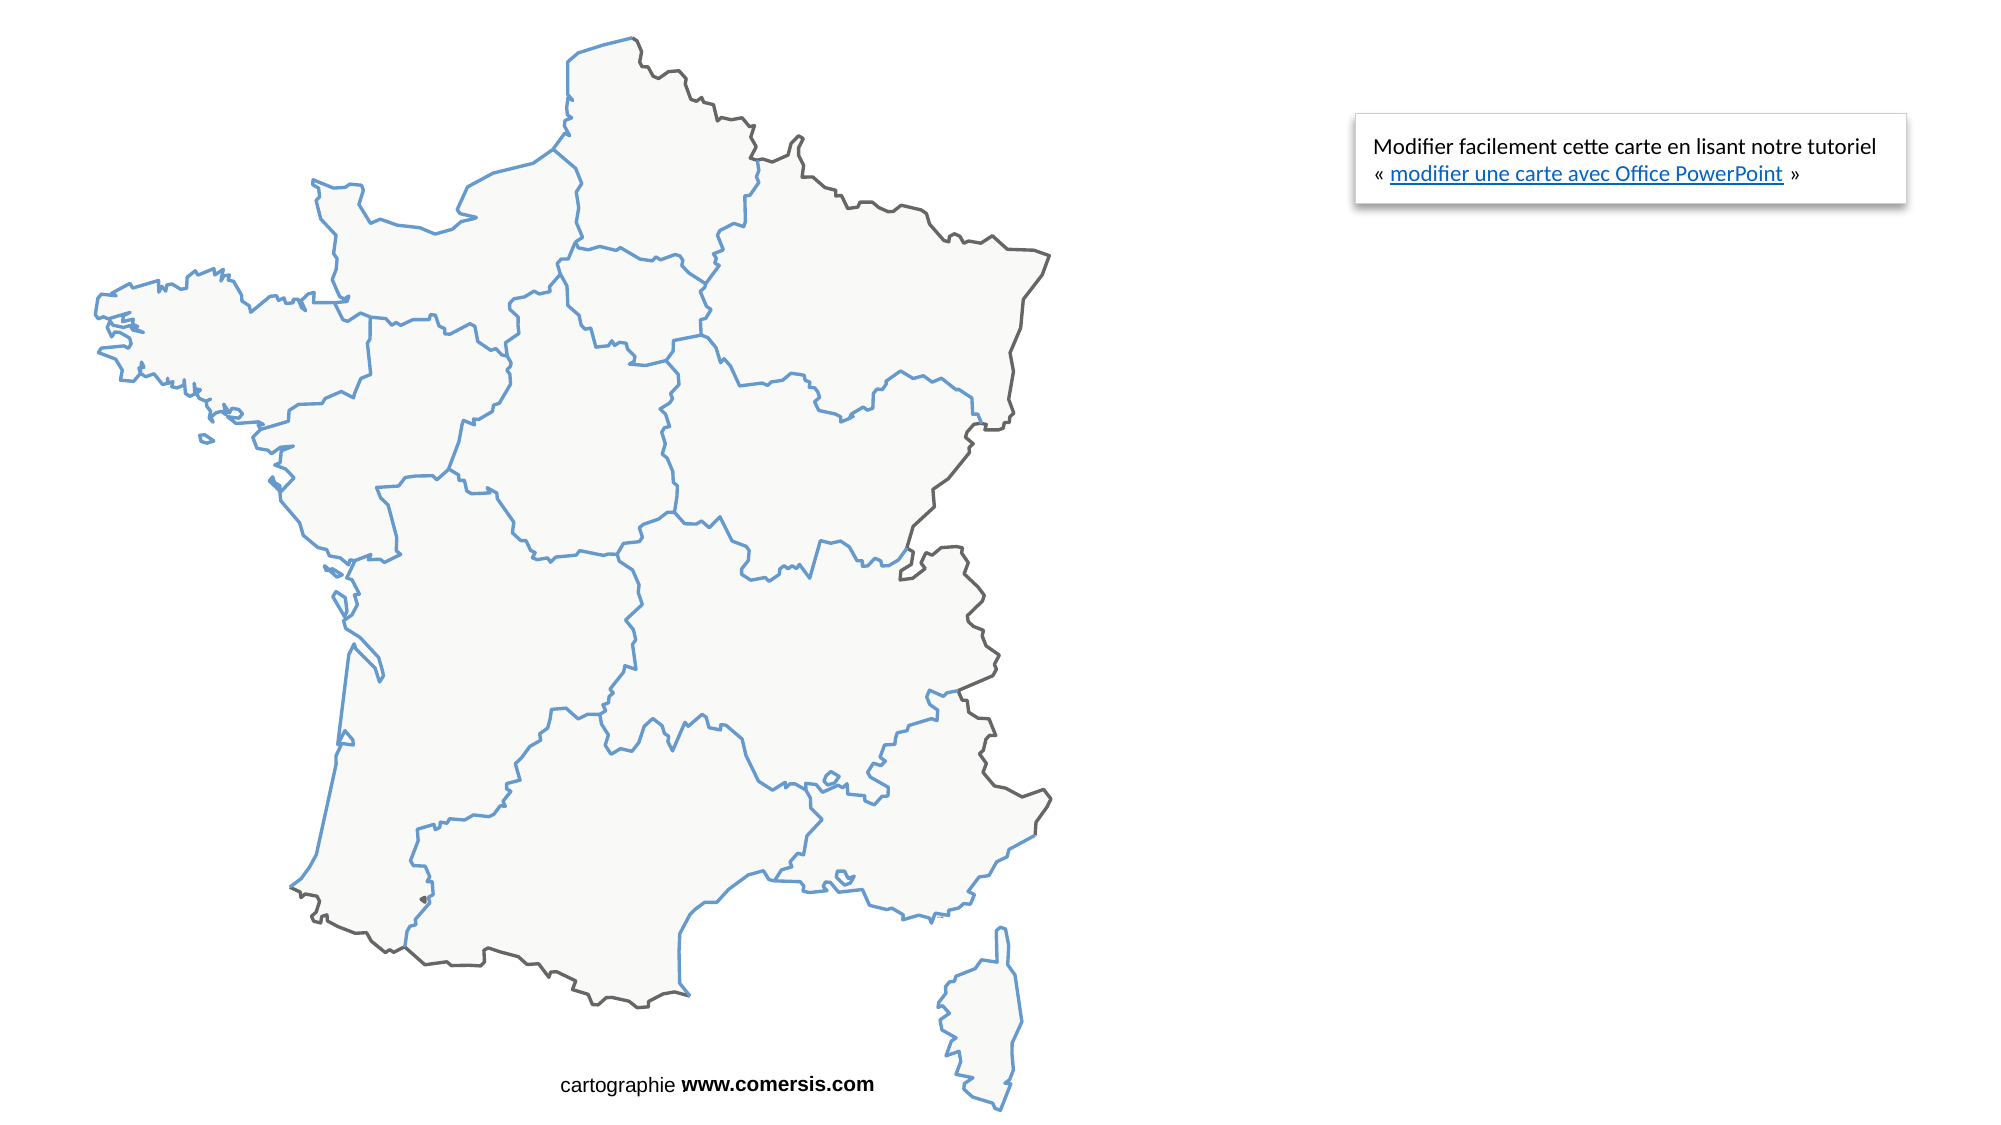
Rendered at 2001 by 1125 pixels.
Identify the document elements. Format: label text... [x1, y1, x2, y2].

text_box [98, 272, 368, 426]
text_box [336, 595, 345, 611]
text_box [317, 153, 580, 353]
text_box [407, 710, 819, 1005]
text_box [703, 139, 1046, 428]
text_box [779, 693, 1048, 917]
text_box [556, 40, 756, 280]
text_box Modifier facilement cette carte en lisant notre tutoriel « modifier une carte avec Office PowerPoint » [1355, 113, 1907, 204]
text_box [941, 930, 1019, 1107]
text_box [602, 515, 996, 802]
text_box [664, 338, 978, 578]
text_box [256, 317, 509, 560]
text_box [452, 279, 677, 558]
text_box [295, 472, 640, 950]
text_box www.comersis.com [681, 1070, 875, 1096]
text_box cartographie : [560, 1071, 693, 1097]
text_box [560, 248, 708, 363]
